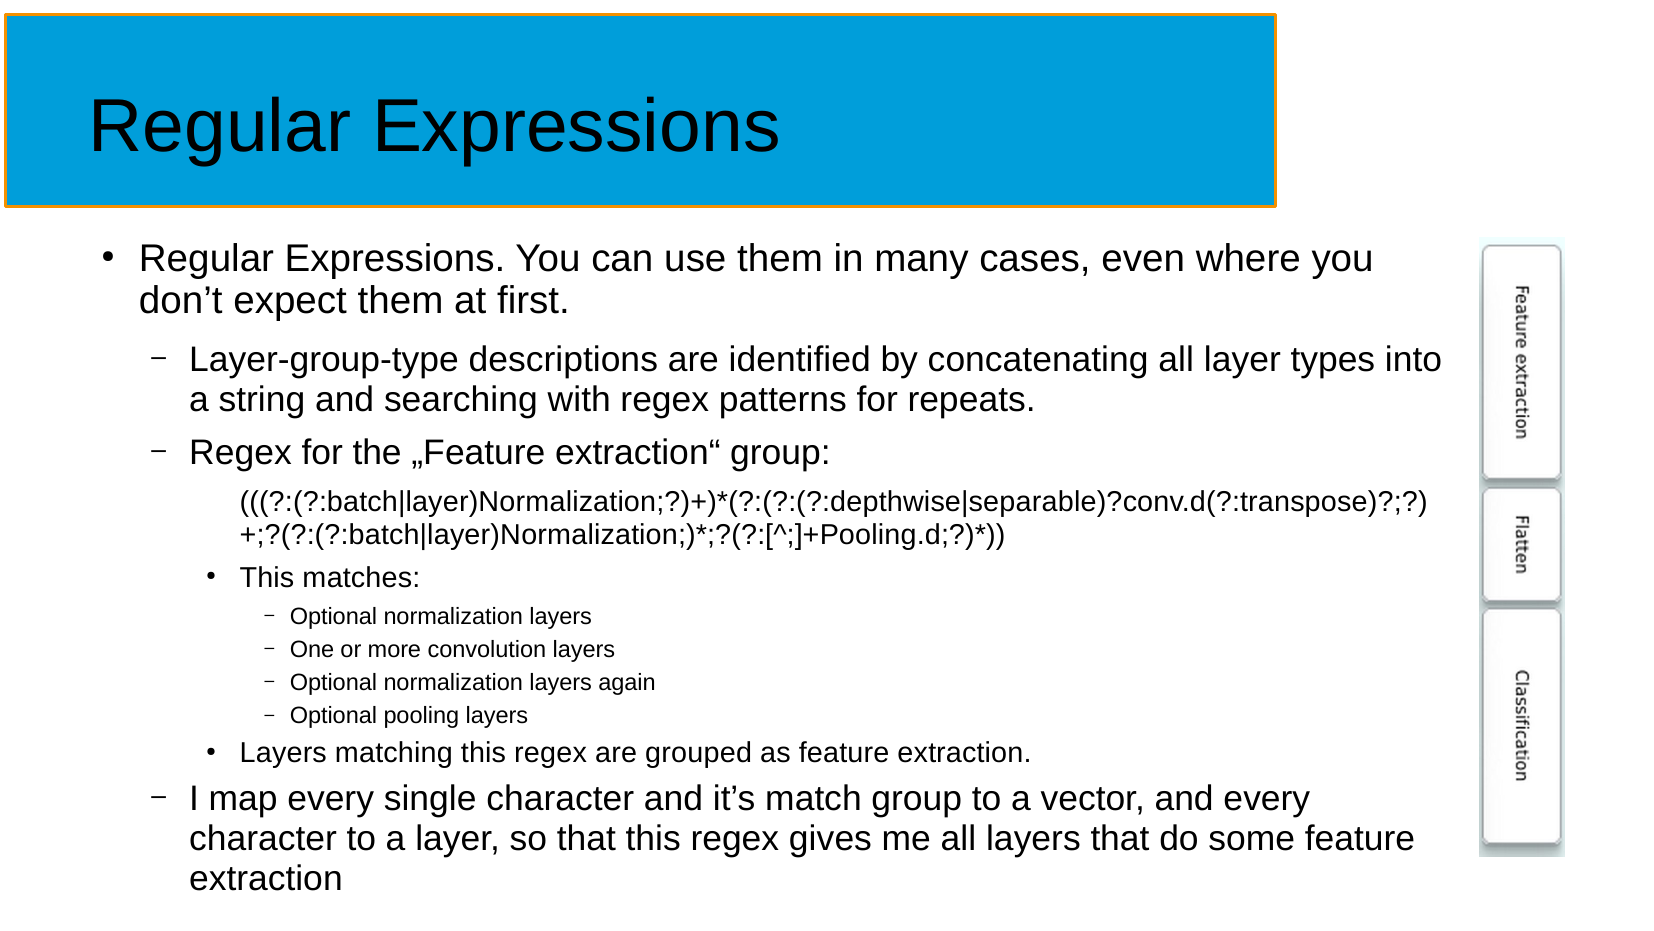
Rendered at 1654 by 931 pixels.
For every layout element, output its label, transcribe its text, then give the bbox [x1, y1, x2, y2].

picture [1479, 237, 1565, 857]
list Regular Expressions. You can use them in many cases, even where you don’t expect them at first. Layer-group-type descriptions are identified by concatenating all layer types into a string and searching with regex patterns for repeats. Regex for the „Feature extraction“ group: (((?:(?:batch|layer)Normalization;?)+)*(?:(?:(?:depthwise|separable)?conv.d(?:transpose)?;?)+;?(?:(?:batch|layer)Normalization;)*;?(?:[^;]+Pooling.d;?)*)) This matches: Optional normalization layers One or more convolution layers Optional normalization layers again Optional pooling layers Layers matching this regex are grouped as feature extraction. I map every single character and it’s match group to a vector, and every character to a layer, so that this regex gives me all layers that do some feature extraction [88, 236, 1447, 901]
title Regular Expressions [88, 44, 1565, 207]
